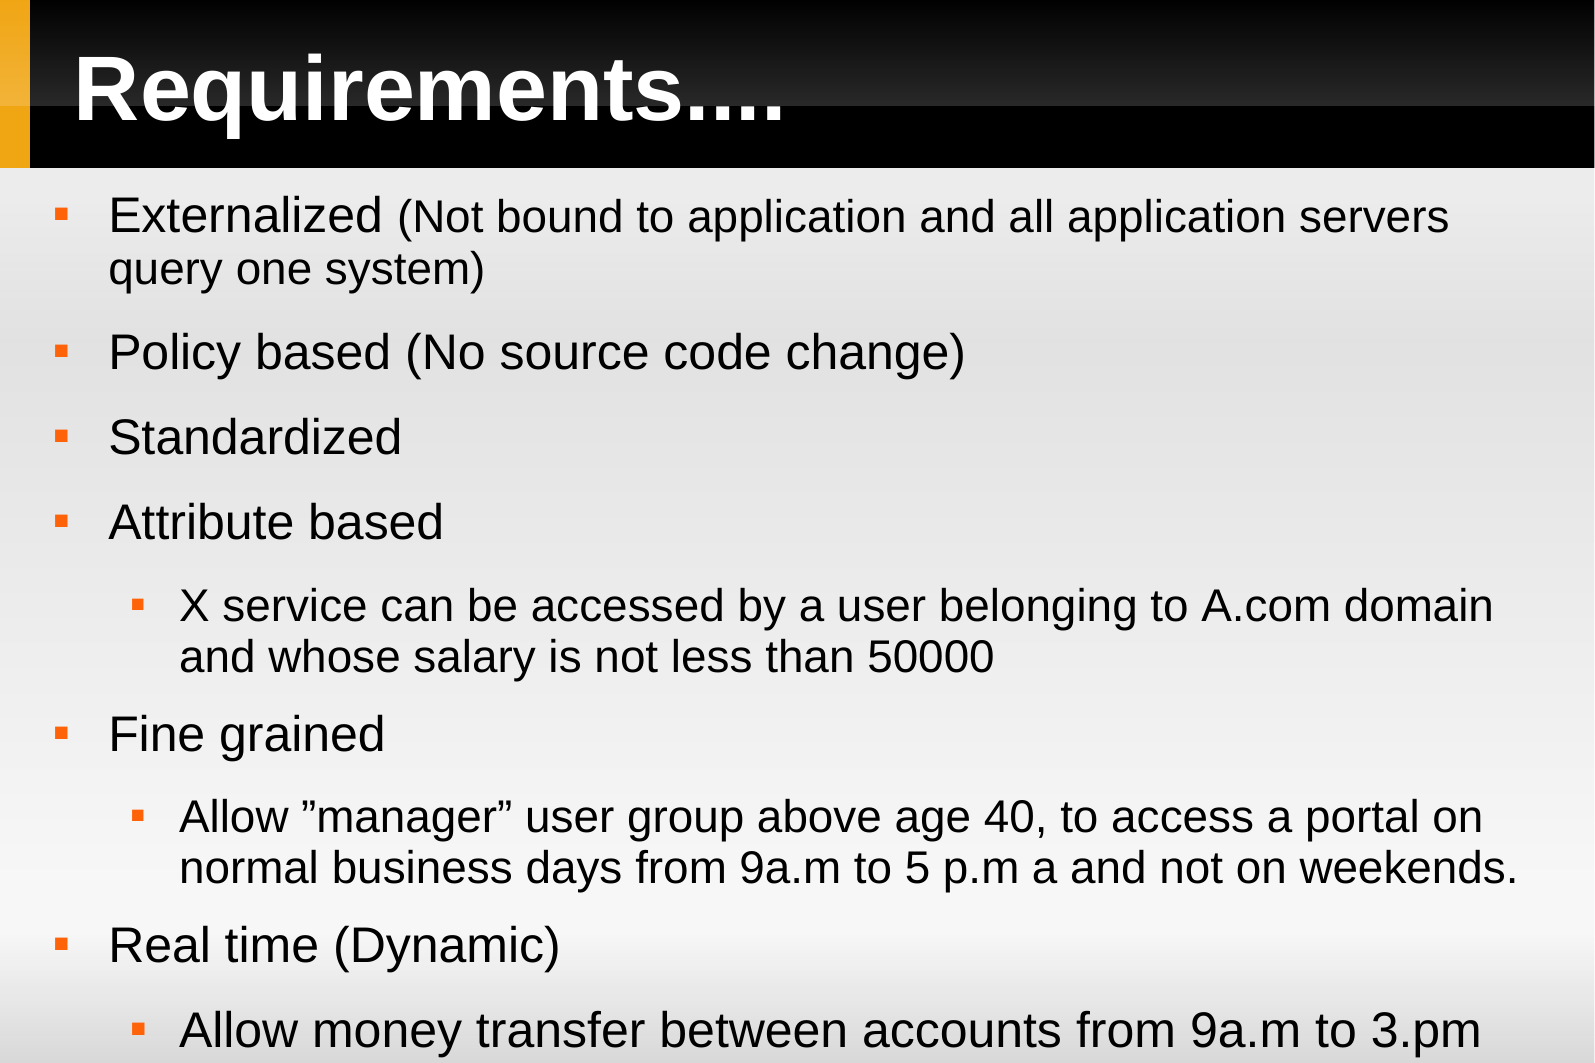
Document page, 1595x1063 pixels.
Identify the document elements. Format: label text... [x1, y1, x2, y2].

title Requirements.... [74, 7, 1510, 171]
picture [0, 0, 1595, 1063]
list Externalized (Not bound to application and all application servers query one system) Policy based (No source code change) Standardized Attribute based X service can be accessed by a user belonging to A.com domain and whose salary is not less than 50000 Fine grained Allow ”manager” user group above age 40, to access a portal on normal business days from 9a.m to 5 p.m a and not on weekends. Real time (Dynamic) Allow money transfer between accounts from 9a.m to 3.pm [37, 187, 1576, 1063]
